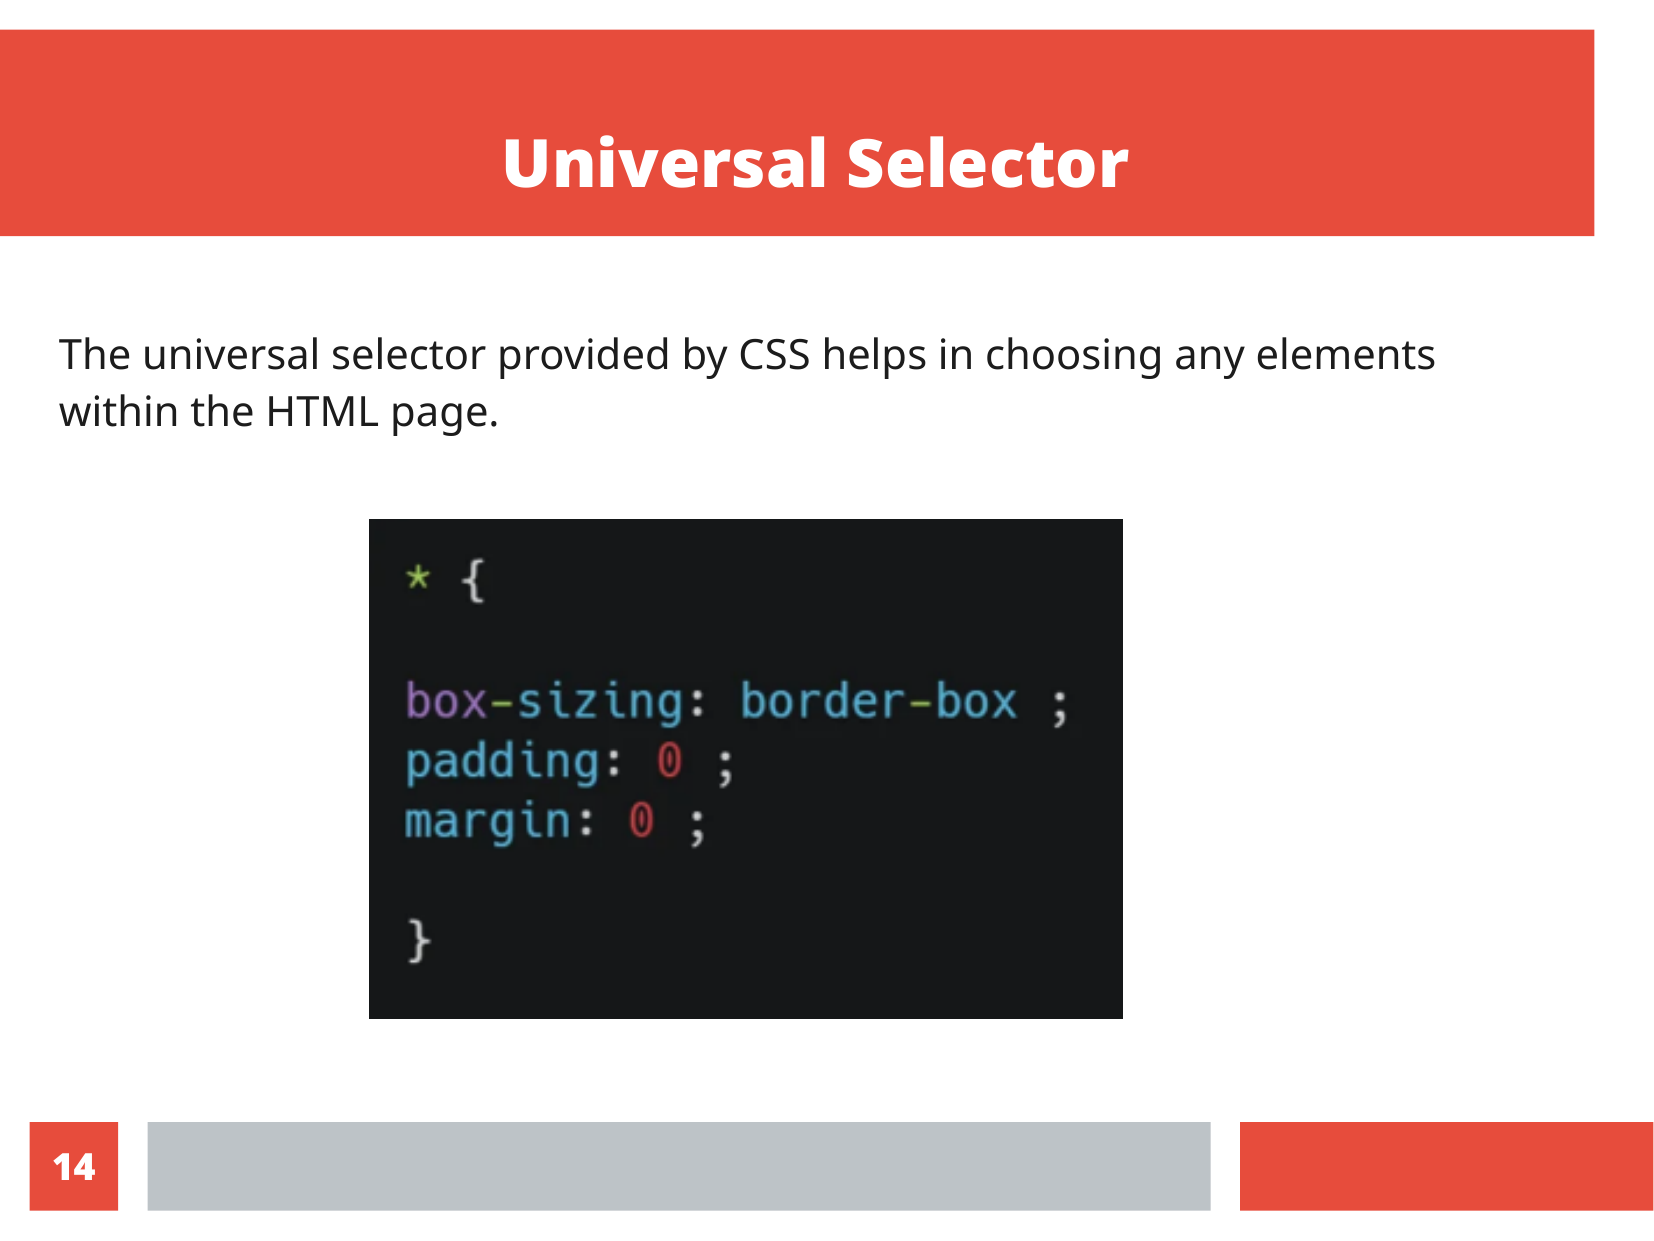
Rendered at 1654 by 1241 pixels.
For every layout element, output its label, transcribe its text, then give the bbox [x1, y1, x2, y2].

picture [369, 519, 1123, 1020]
title Universal Selector [59, 59, 1595, 207]
list The universal selector provided by CSS helps in choosing any elements within the HTML page. [59, 324, 1565, 1093]
